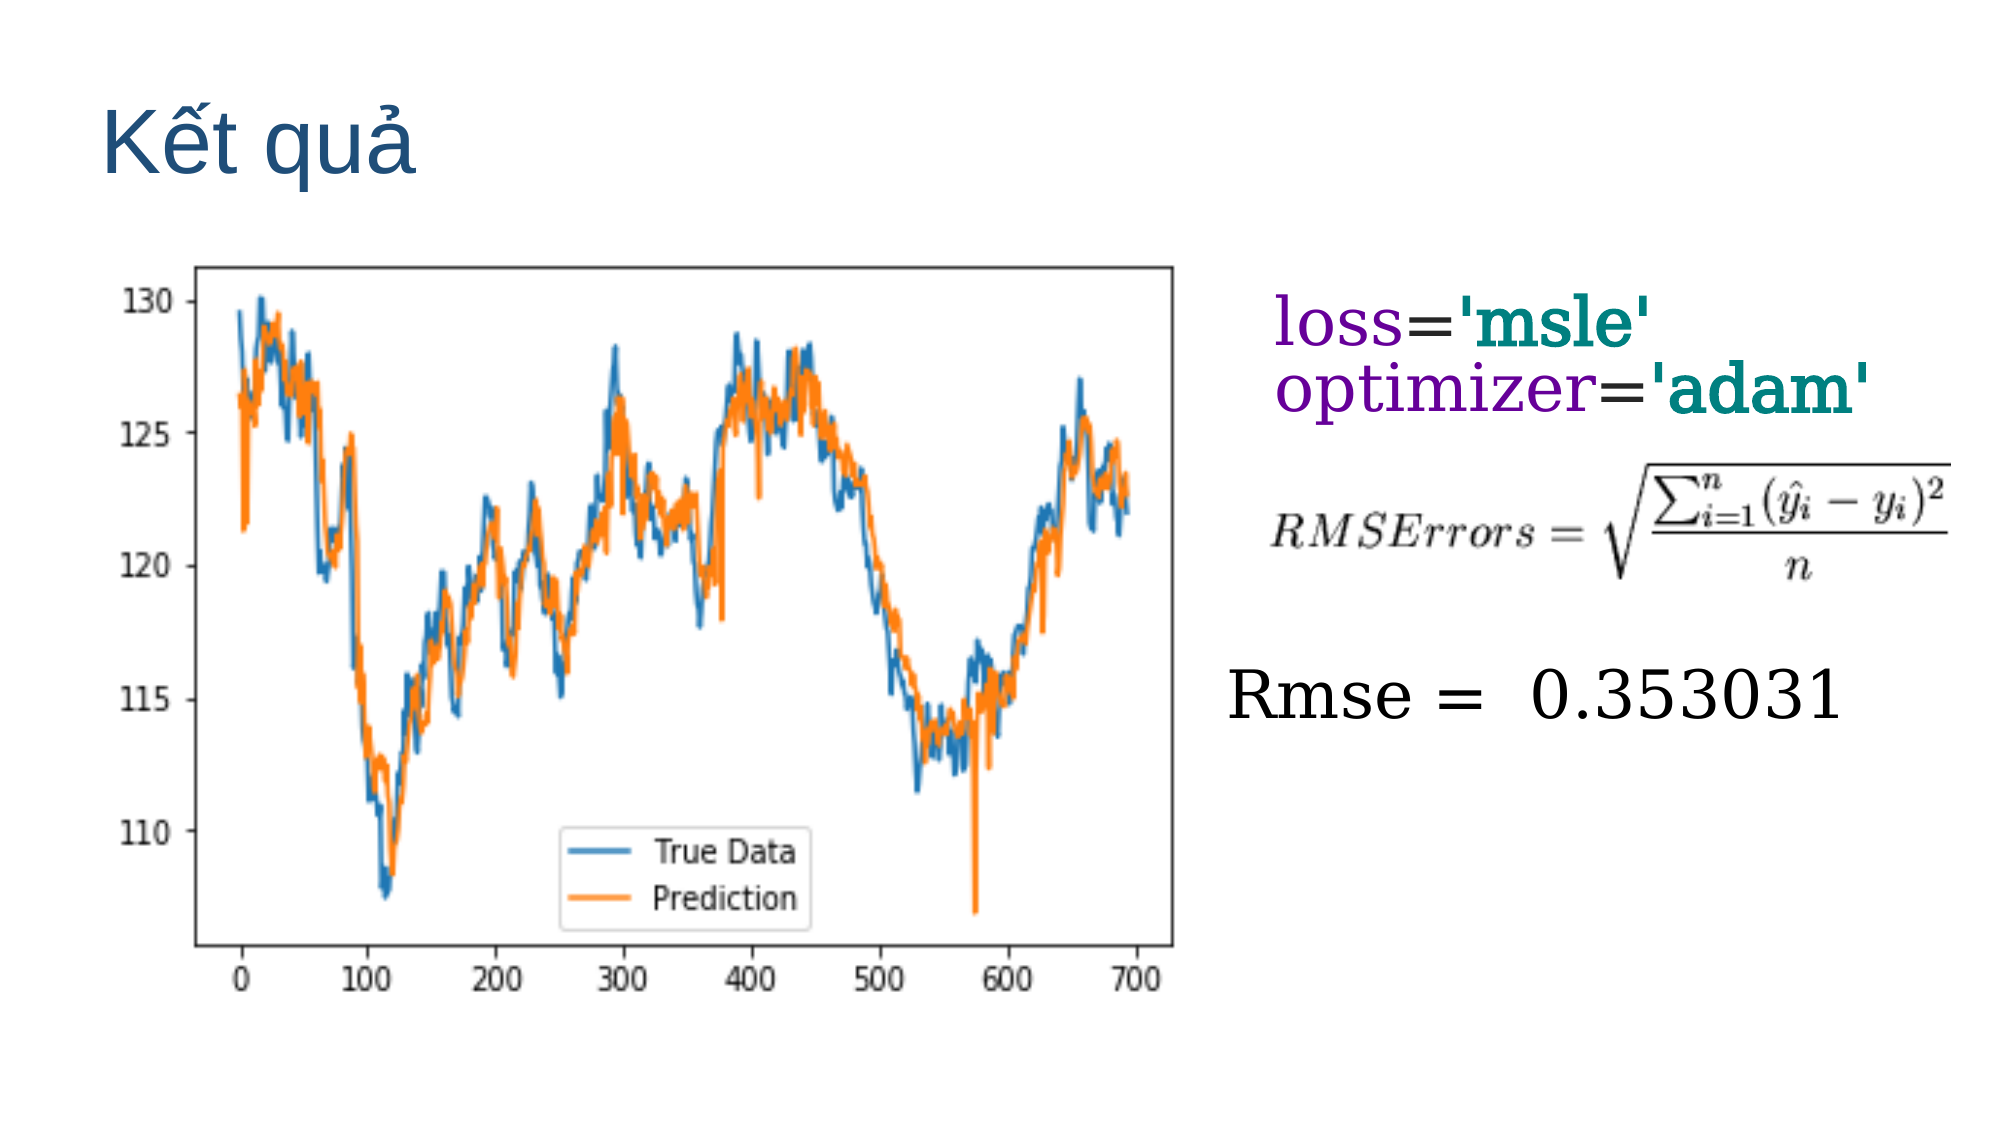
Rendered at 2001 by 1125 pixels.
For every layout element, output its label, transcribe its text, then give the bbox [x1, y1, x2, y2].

text_box loss='msle' optimizer='adam' [1260, 285, 1887, 434]
picture [1269, 449, 1951, 586]
picture [99, 236, 1201, 1021]
text_box Rmse = 0.353031 [1211, 644, 1864, 740]
title Kết quả [85, 59, 1460, 229]
